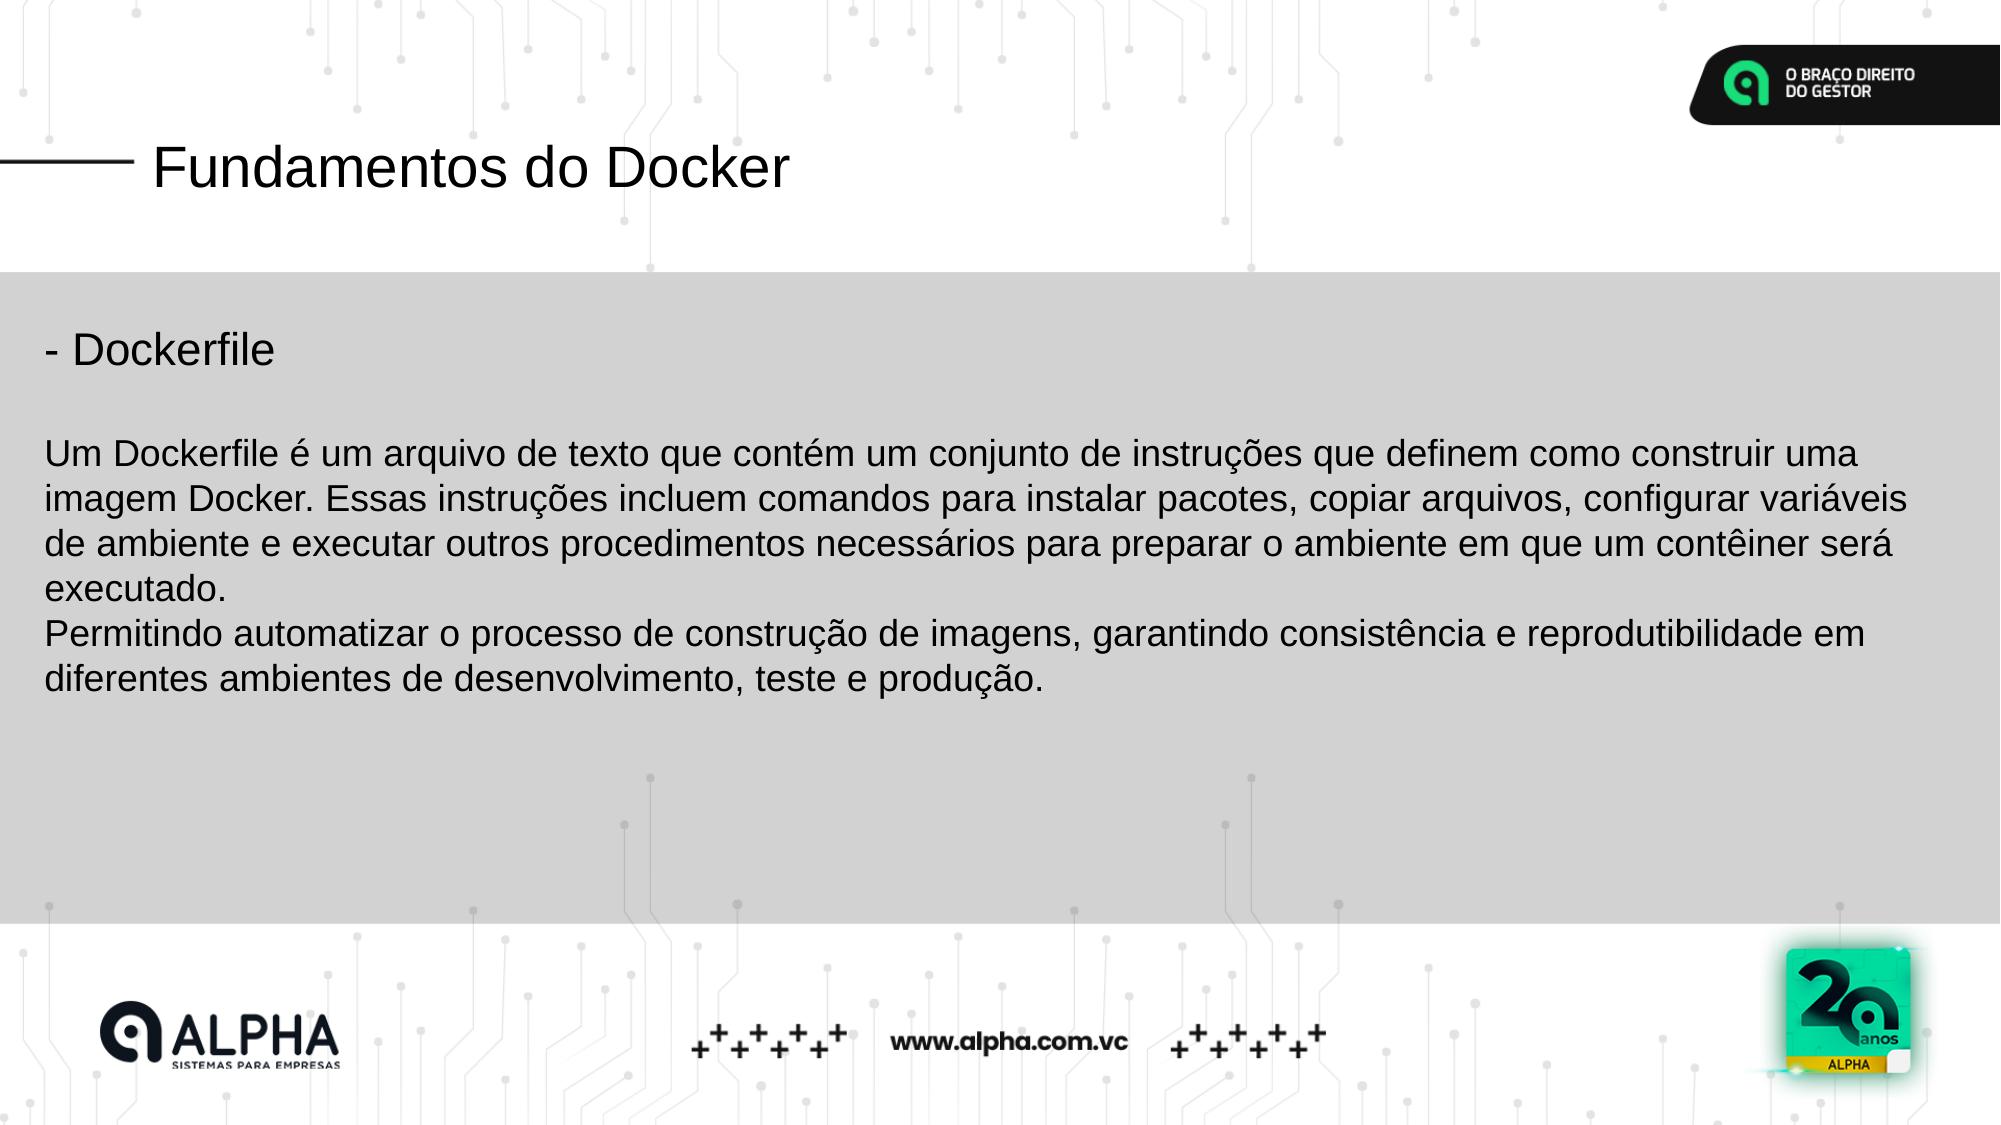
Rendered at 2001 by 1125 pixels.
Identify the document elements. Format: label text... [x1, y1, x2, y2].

text_box Fundamentos do Docker [137, 59, 1862, 277]
picture [0, 0, 2000, 1125]
text_box - Dockerfile Um Dockerfile é um arquivo de texto que contém um conjunto de instruções que definem como construir uma imagem Docker. Essas instruções incluem comandos para instalar pacotes, copiar arquivos, configurar variáveis de ambiente e executar outros procedimentos necessários para preparar o ambiente em que um contêiner será executado. Permitindo automatizar o processo de construção de imagens, garantindo consistência e reprodutibilidade em diferentes ambientes de desenvolvimento, teste e produção. [29, 311, 1969, 532]
